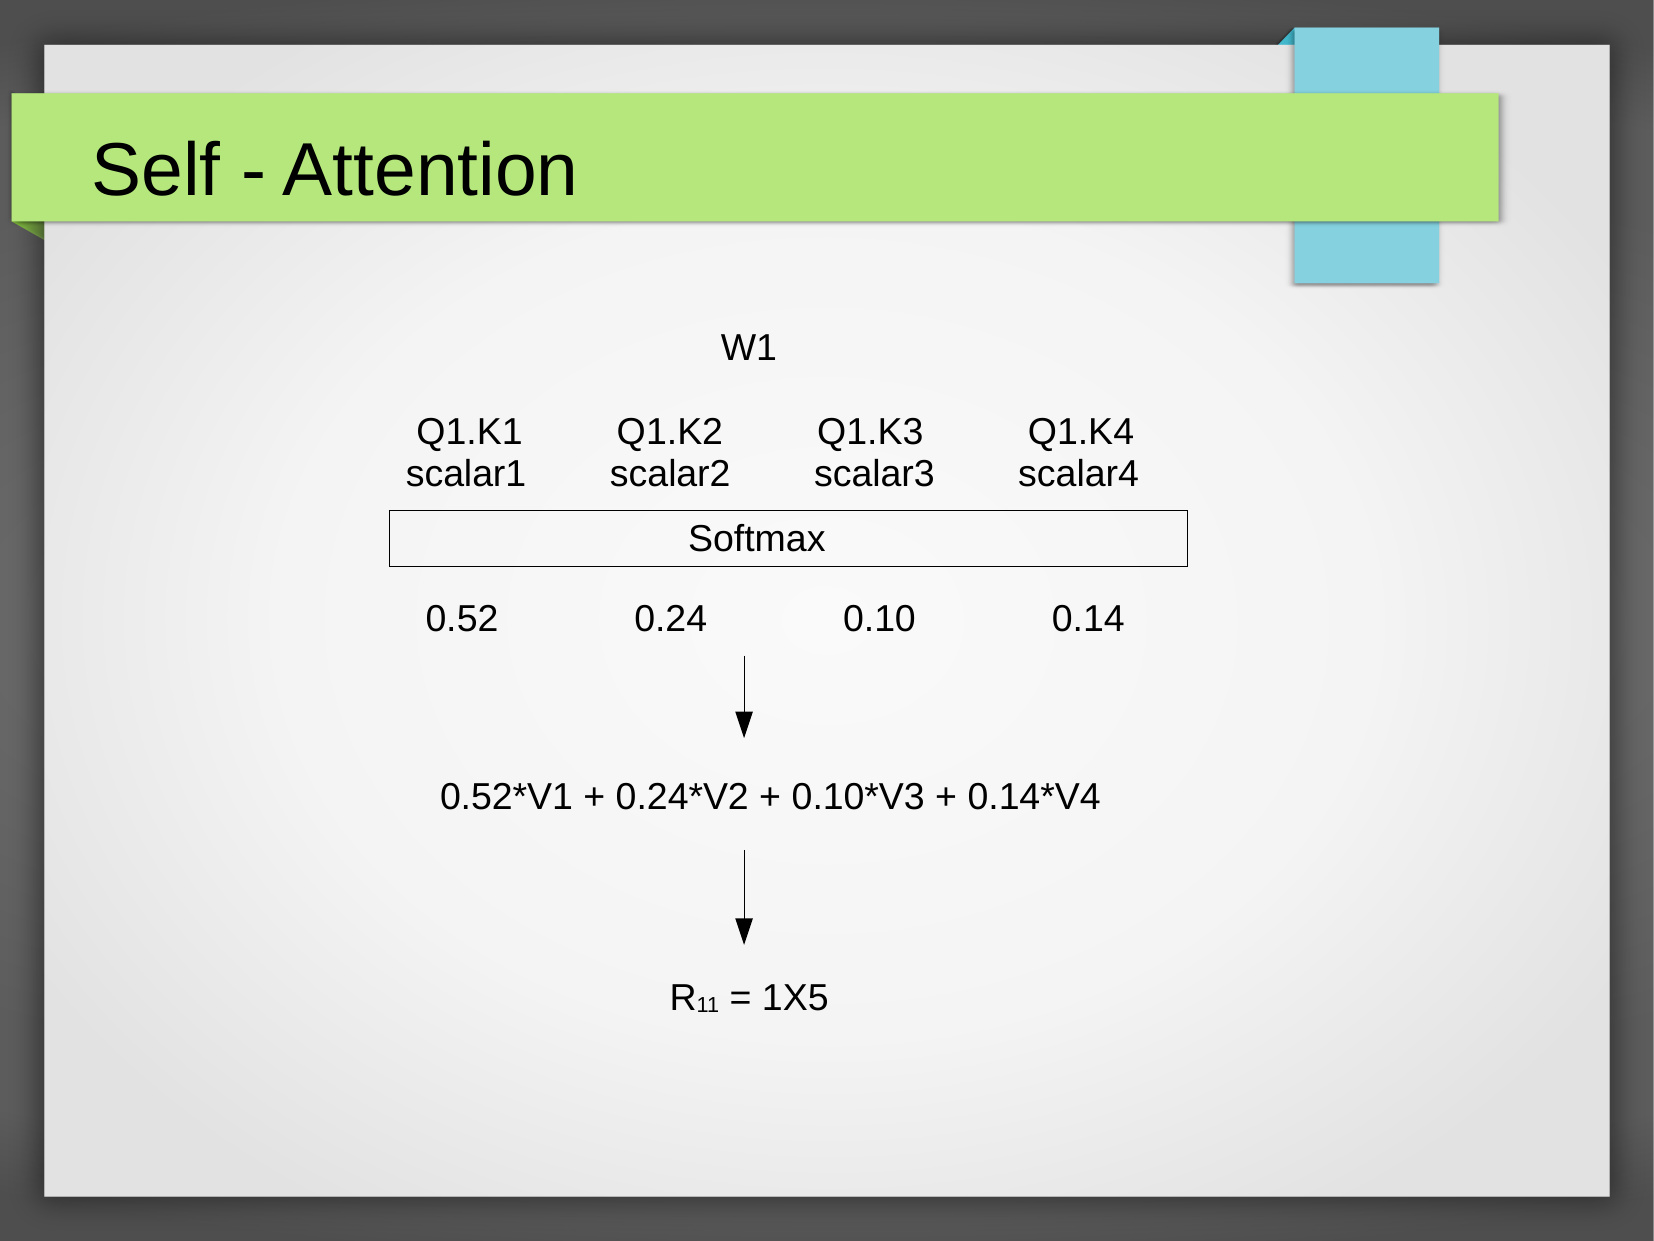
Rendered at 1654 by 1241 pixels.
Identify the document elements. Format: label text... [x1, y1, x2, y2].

text_box Softmax [389, 510, 1188, 567]
text_box 0.52 0.24 0.10 0.14 [389, 590, 1477, 648]
text_box R11 = 1X5 [507, 968, 1004, 1038]
text_box Self - Attention [76, 119, 1306, 219]
picture [0, 0, 1654, 1241]
text_box 0.52*V1 + 0.24*V2 + 0.10*V3 + 0.14*V4 [330, 767, 1241, 825]
text_box W1 Q1.K1 Q1.K2 Q1.K3 Q1.K4 scalar1 scalar2 scalar3 scalar4 [118, 318, 1430, 502]
